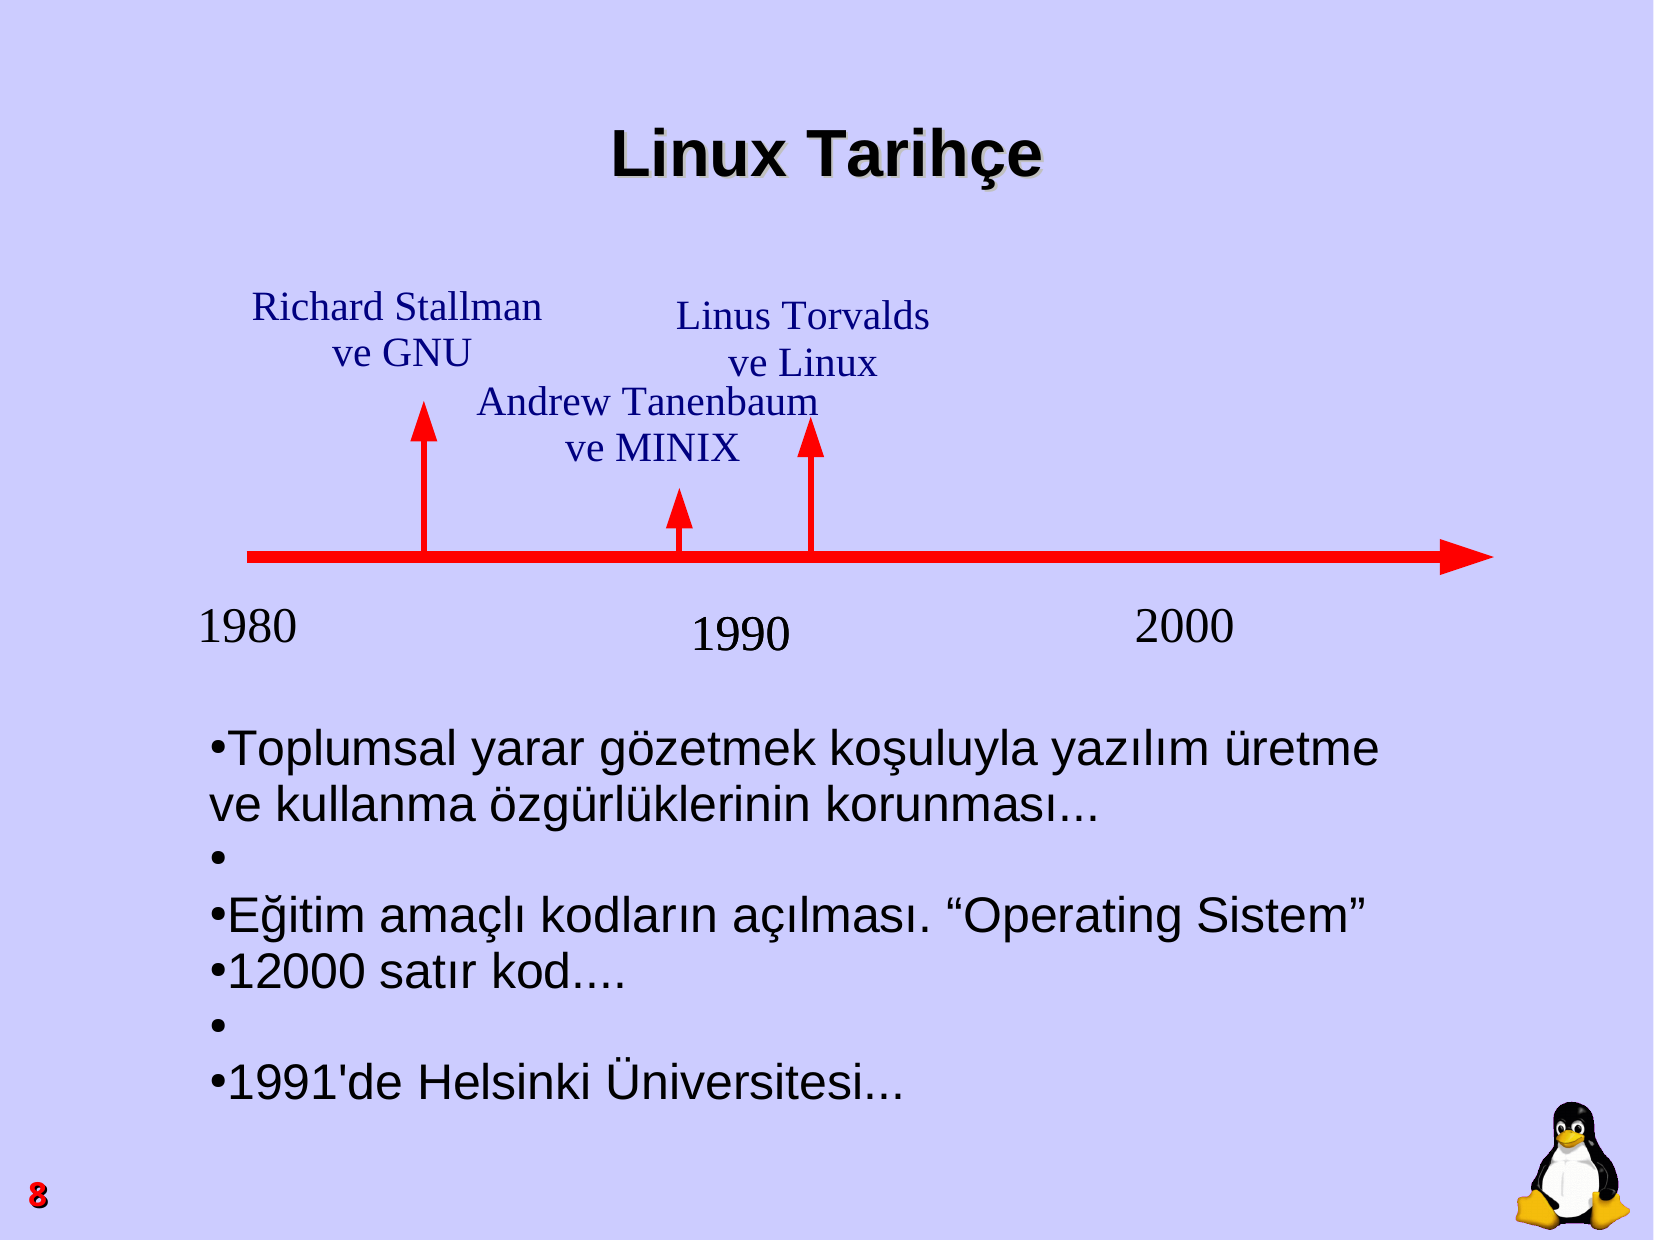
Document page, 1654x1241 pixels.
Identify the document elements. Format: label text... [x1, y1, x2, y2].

text_box 1990 [690, 606, 791, 667]
text_box 1980 [197, 598, 298, 659]
picture [1504, 1086, 1654, 1241]
text_box Toplumsal yarar gözetmek koşuluyla yazılım üretme ve kullanma özgürlüklerinin korunması... Eğitim amaçlı kodların açılması. “Operating Sistem” 12000 satır kod.... 1991'de Helsinki Üniversitesi... [203, 720, 1447, 1111]
text_box Andrew Tanenbaum ve MINIX [476, 378, 830, 480]
text_box Linus Torvalds ve Linux [675, 292, 931, 394]
text_box Richard Stallman ve GNU [251, 283, 592, 385]
text_box 2000 [1134, 597, 1235, 659]
title Linux Tarihçe [82, 49, 1571, 257]
